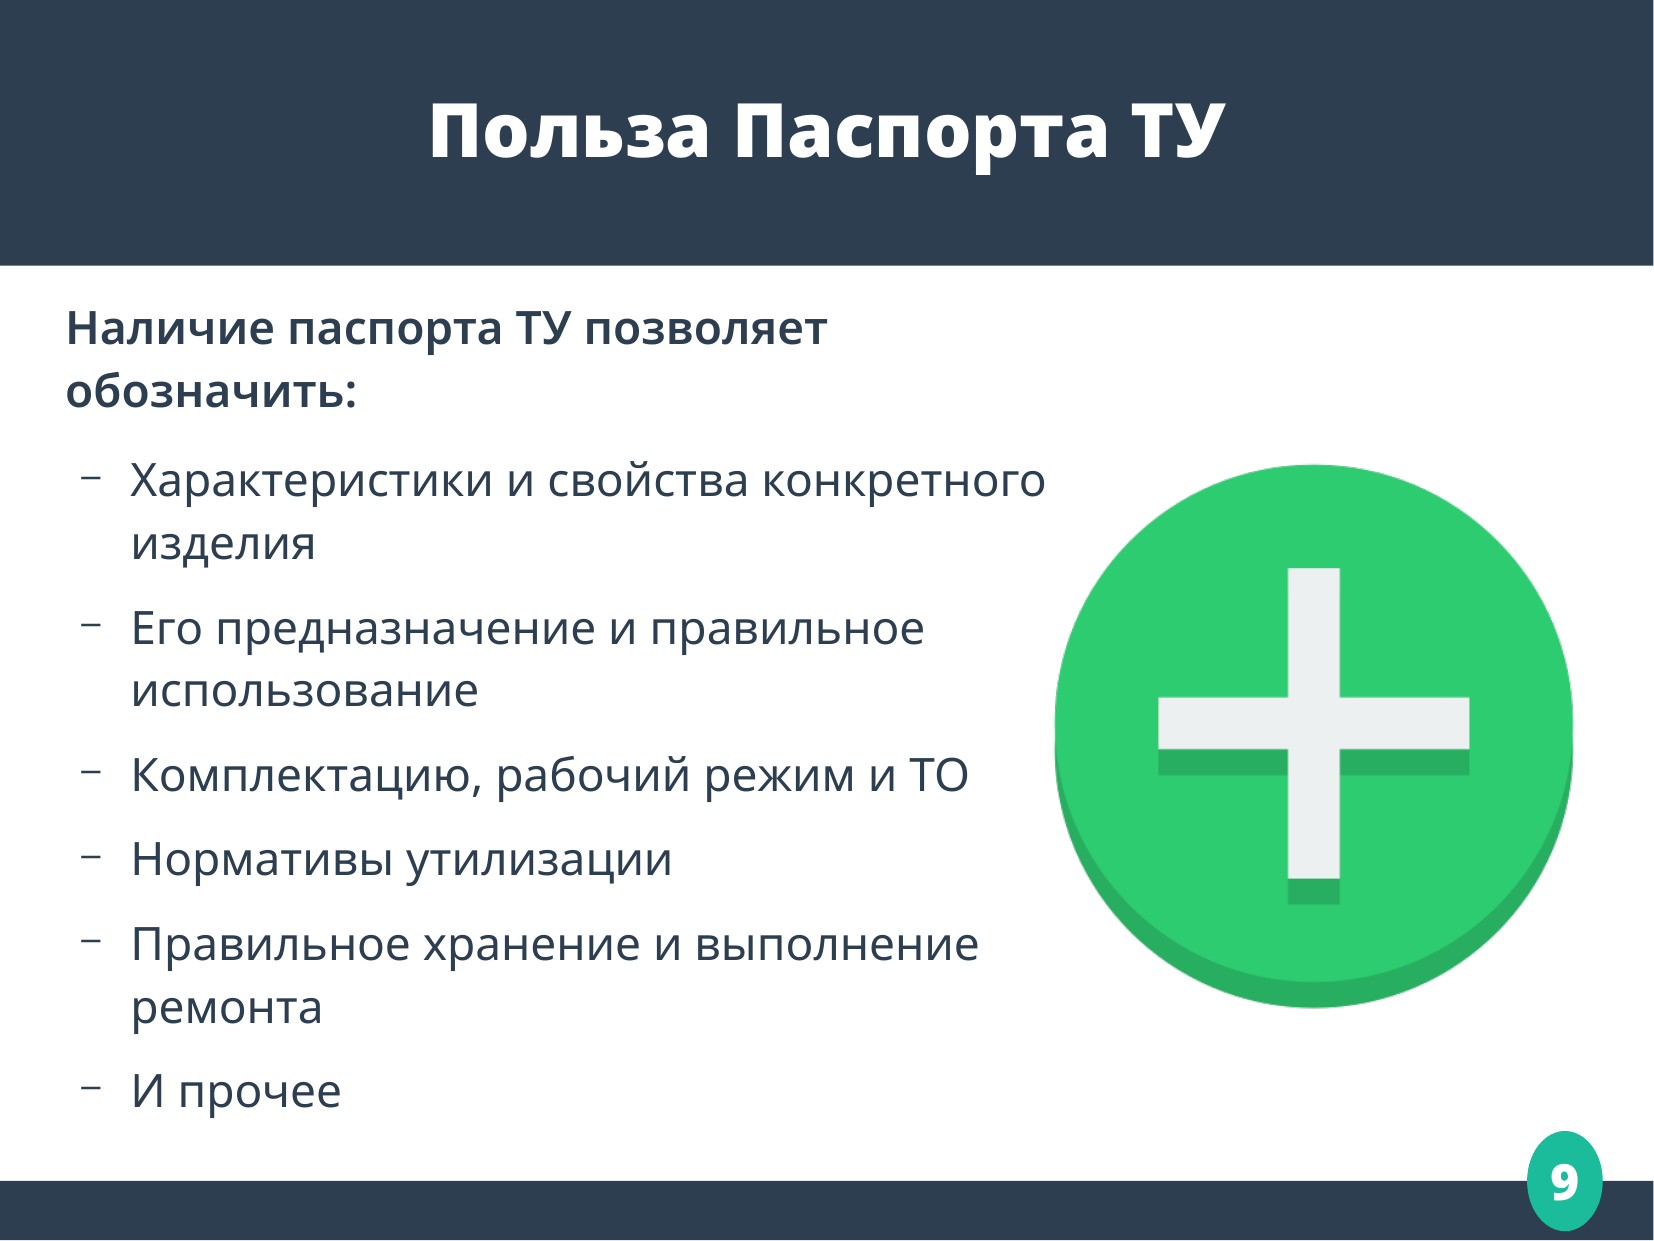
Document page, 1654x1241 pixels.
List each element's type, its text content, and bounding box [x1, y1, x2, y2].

list Наличие паспорта ТУ позволяет обозначить: Характеристики и свойства конкретного изделия Его предназначение и правильное использование Комплектацию, рабочий режим и ТО Нормативы утилизации Правильное хранение и выполнение ремонта И прочее [0, 295, 1123, 1123]
title Польза Паспорта ТУ [58, 49, 1595, 207]
picture [1003, 413, 1625, 1034]
